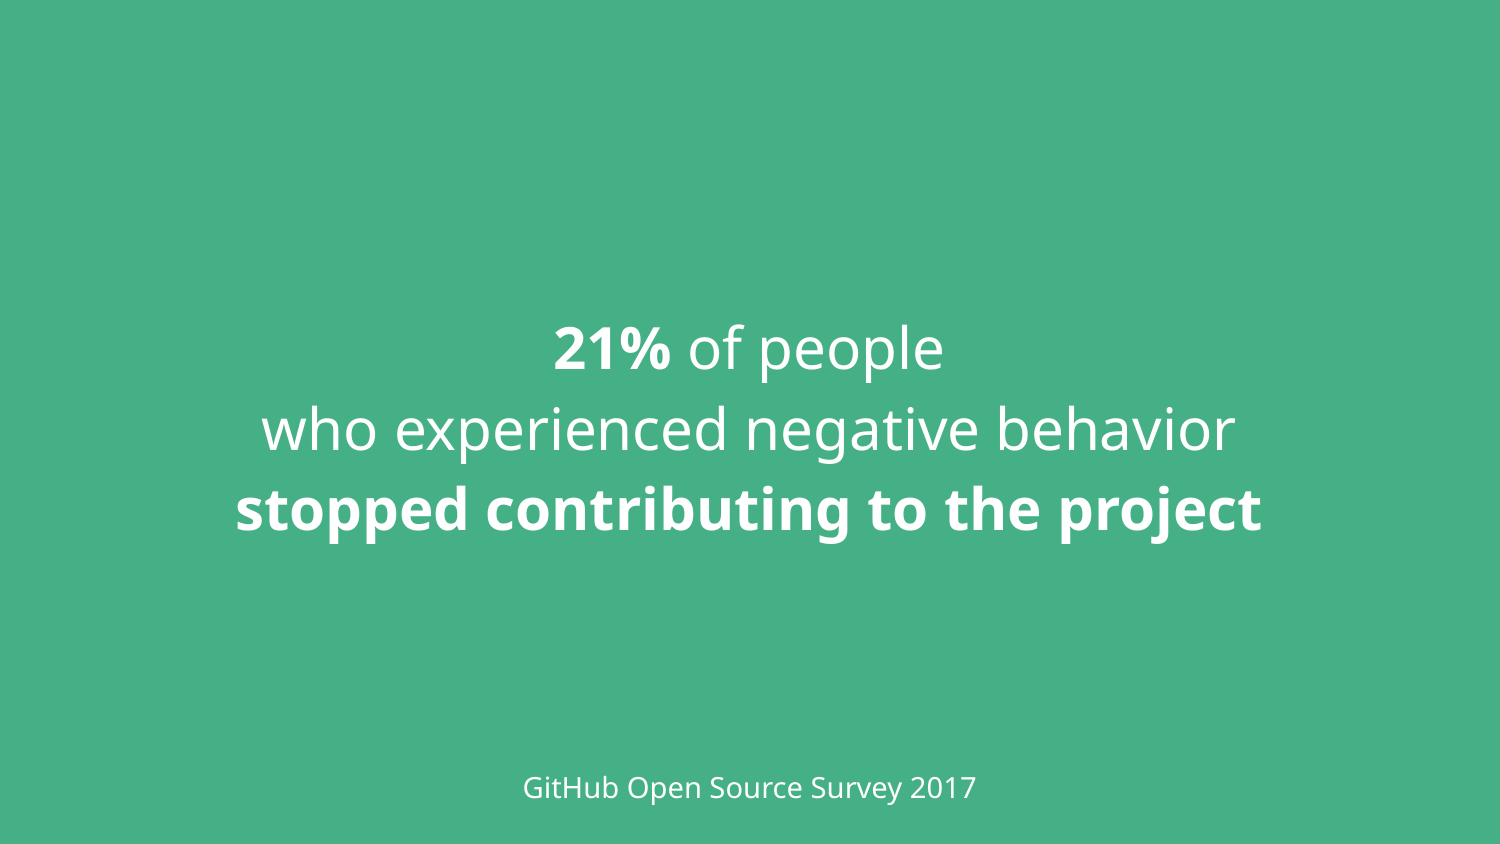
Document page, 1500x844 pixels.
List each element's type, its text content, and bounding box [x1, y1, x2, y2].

text_box GitHub Open Source Survey 2017 [51, 749, 1449, 814]
list 21% of people who experienced negative behavior stopped contributing to the project [20, 0, 1478, 844]
